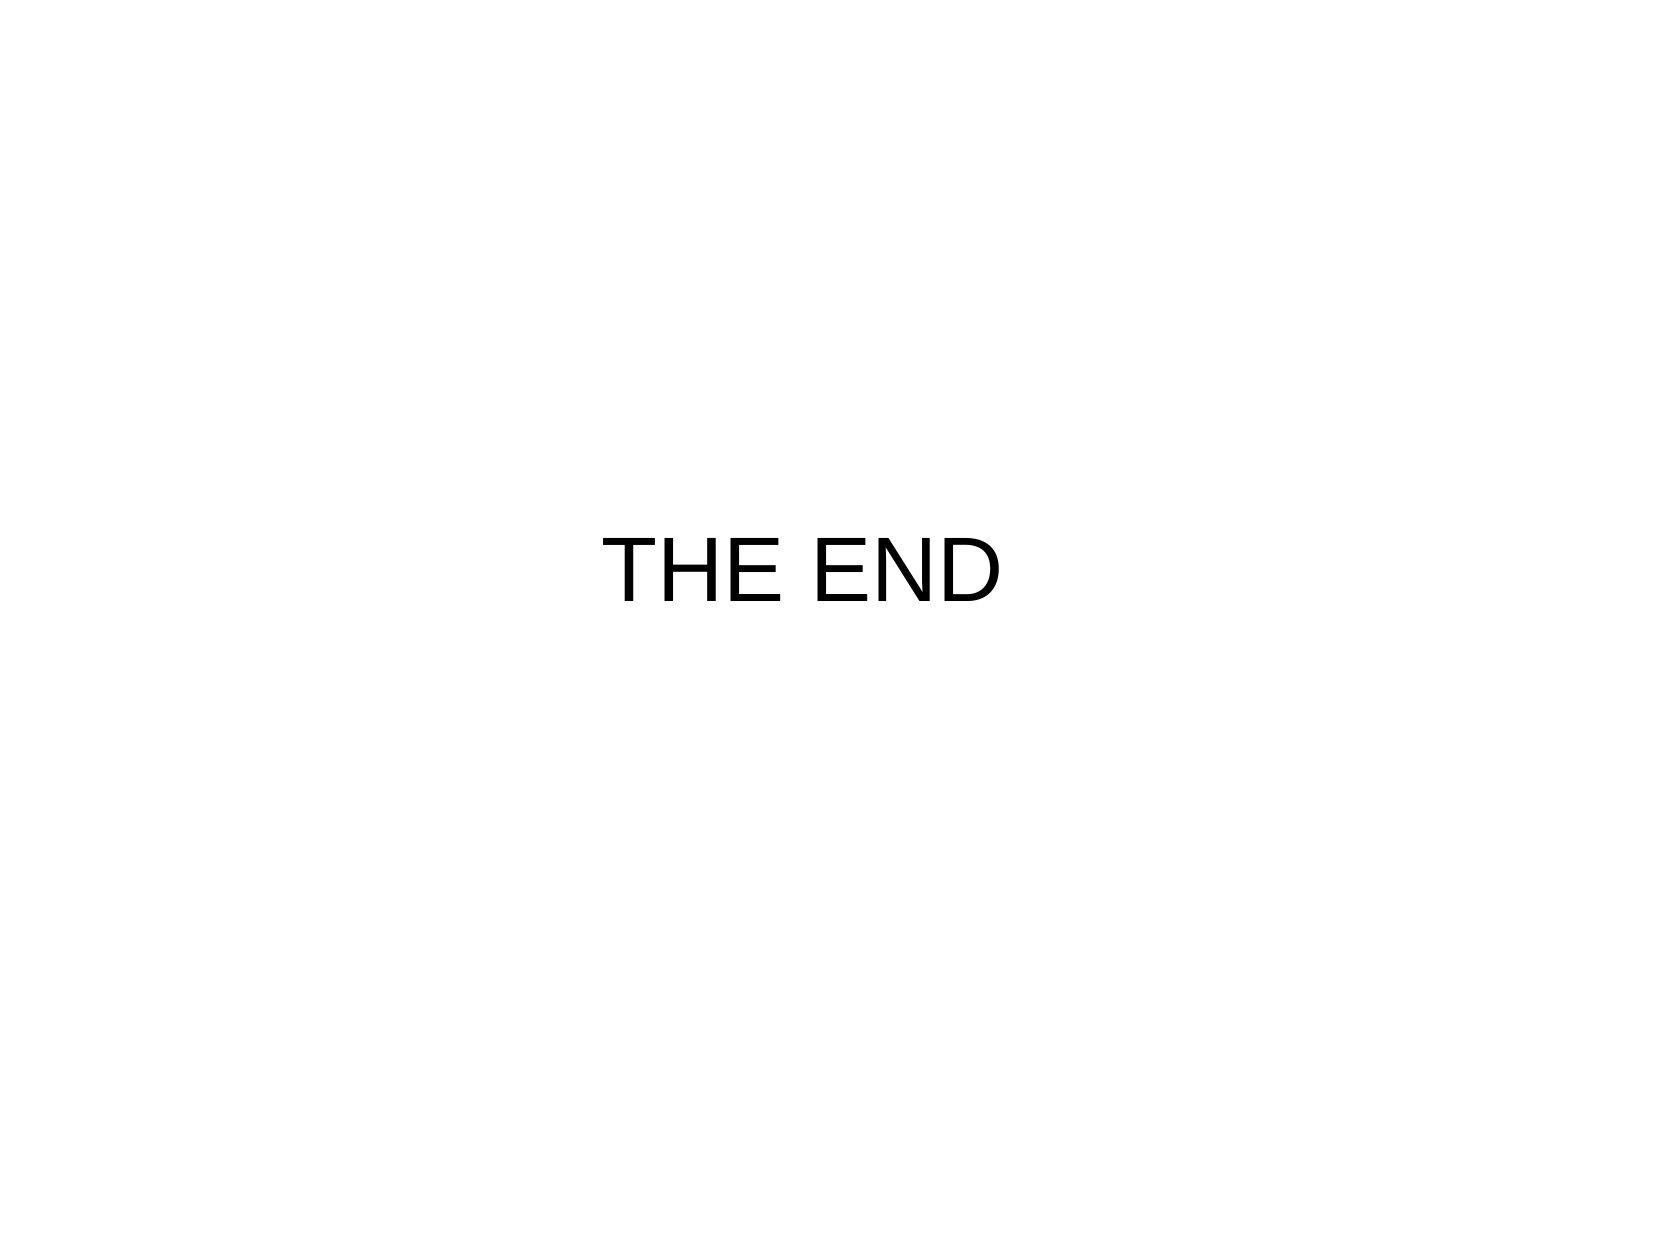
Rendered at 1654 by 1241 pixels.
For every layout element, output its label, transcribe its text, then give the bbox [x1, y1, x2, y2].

title THE END [59, 466, 1548, 674]
